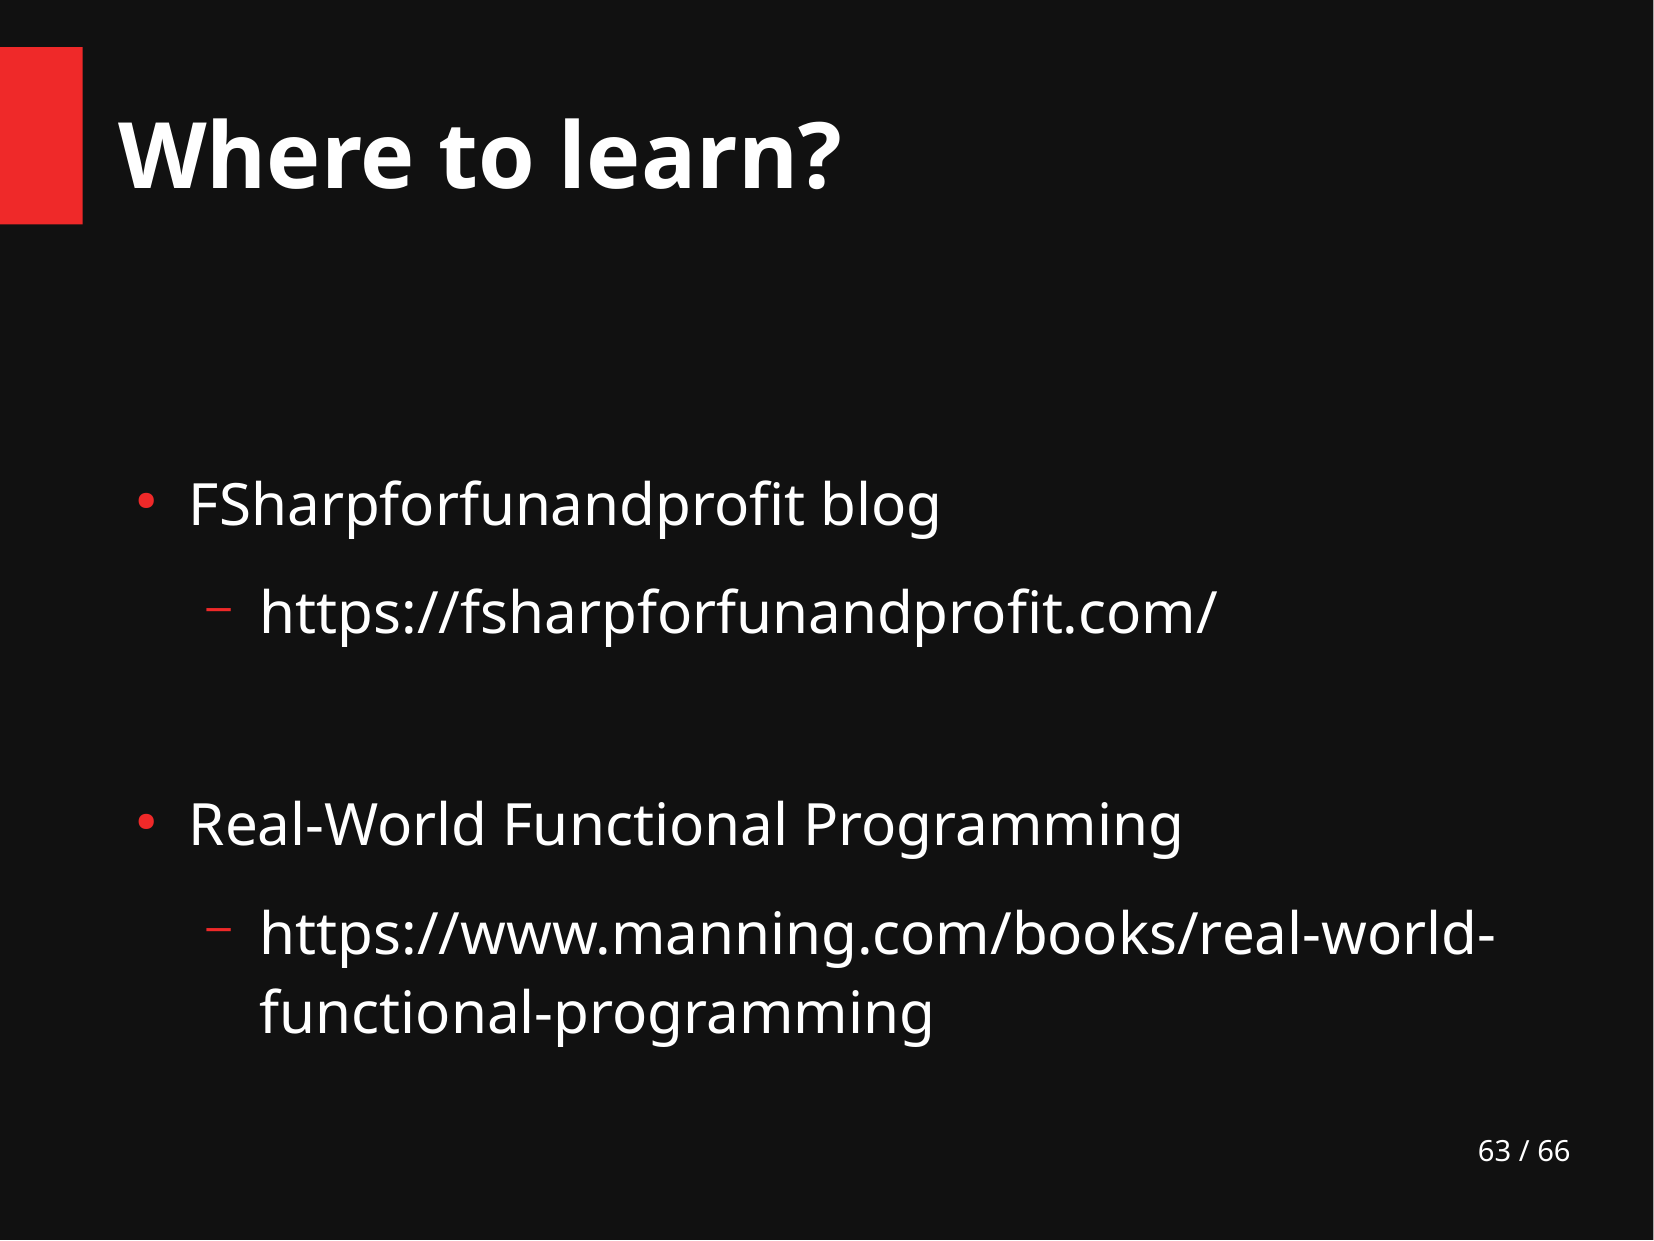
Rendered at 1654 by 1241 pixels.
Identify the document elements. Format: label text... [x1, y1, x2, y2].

list FSharpforfunandprofit blog https://fsharpforfunandprofit.com/ Real-World Functional Programming https://www.manning.com/books/real-world-functional-programming [118, 354, 1536, 1074]
title Where to learn? [118, 49, 1571, 257]
